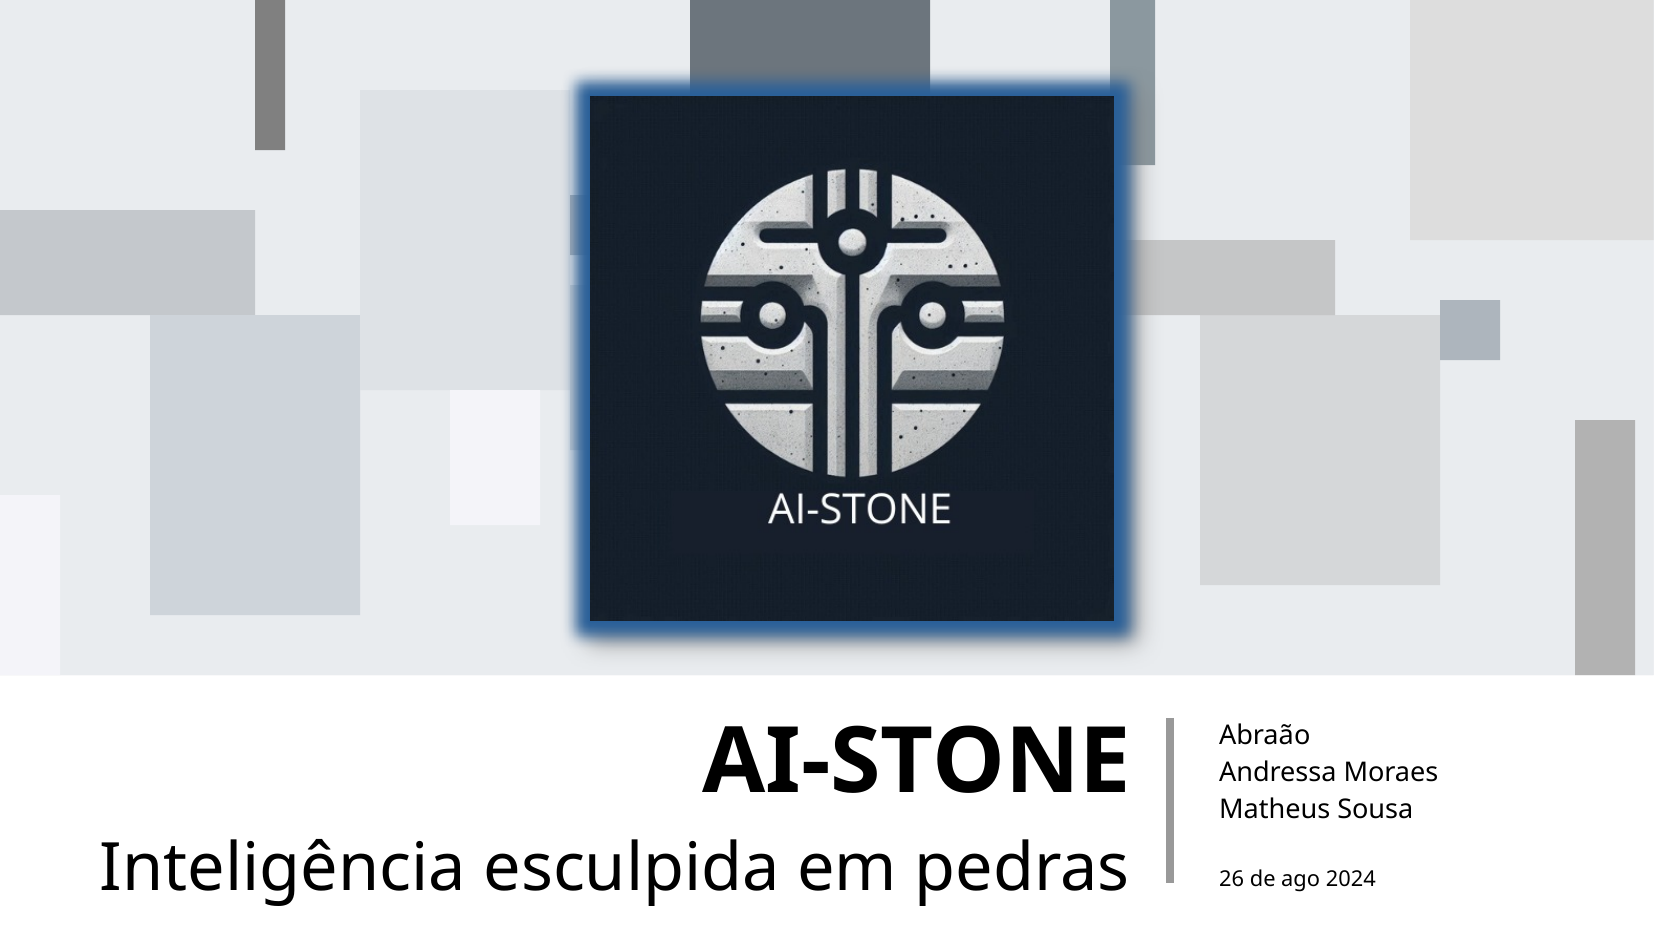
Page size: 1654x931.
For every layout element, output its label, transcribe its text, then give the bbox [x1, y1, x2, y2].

title AI-STONE [262, 693, 1132, 773]
subtitle Inteligência esculpida em pedras [0, 773, 1132, 931]
text_box Abraão Andressa Moraes Matheus Sousa 26 de ago 2024 [1204, 708, 1595, 900]
picture [590, 96, 1114, 621]
